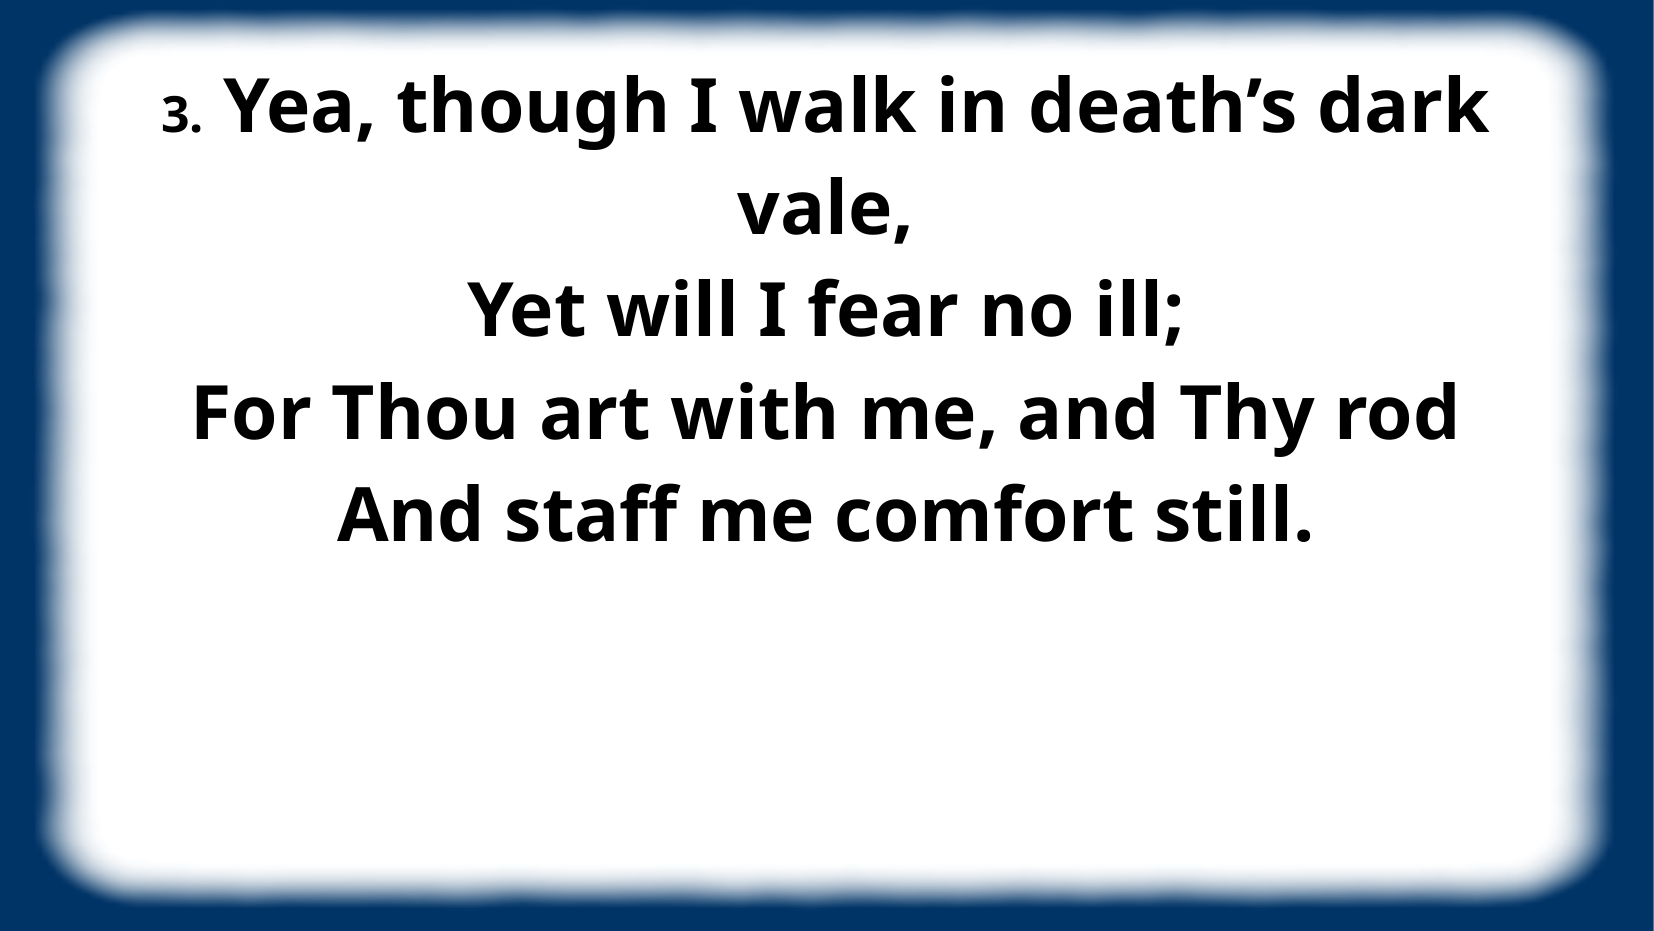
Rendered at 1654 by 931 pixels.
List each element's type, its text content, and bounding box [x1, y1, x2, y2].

text_box 3. Yea, though I walk in death’s dark vale, Yet will I fear no ill; For Thou art with me, and Thy rod And staff me comfort still. [91, 44, 1562, 459]
picture [0, 0, 1654, 931]
